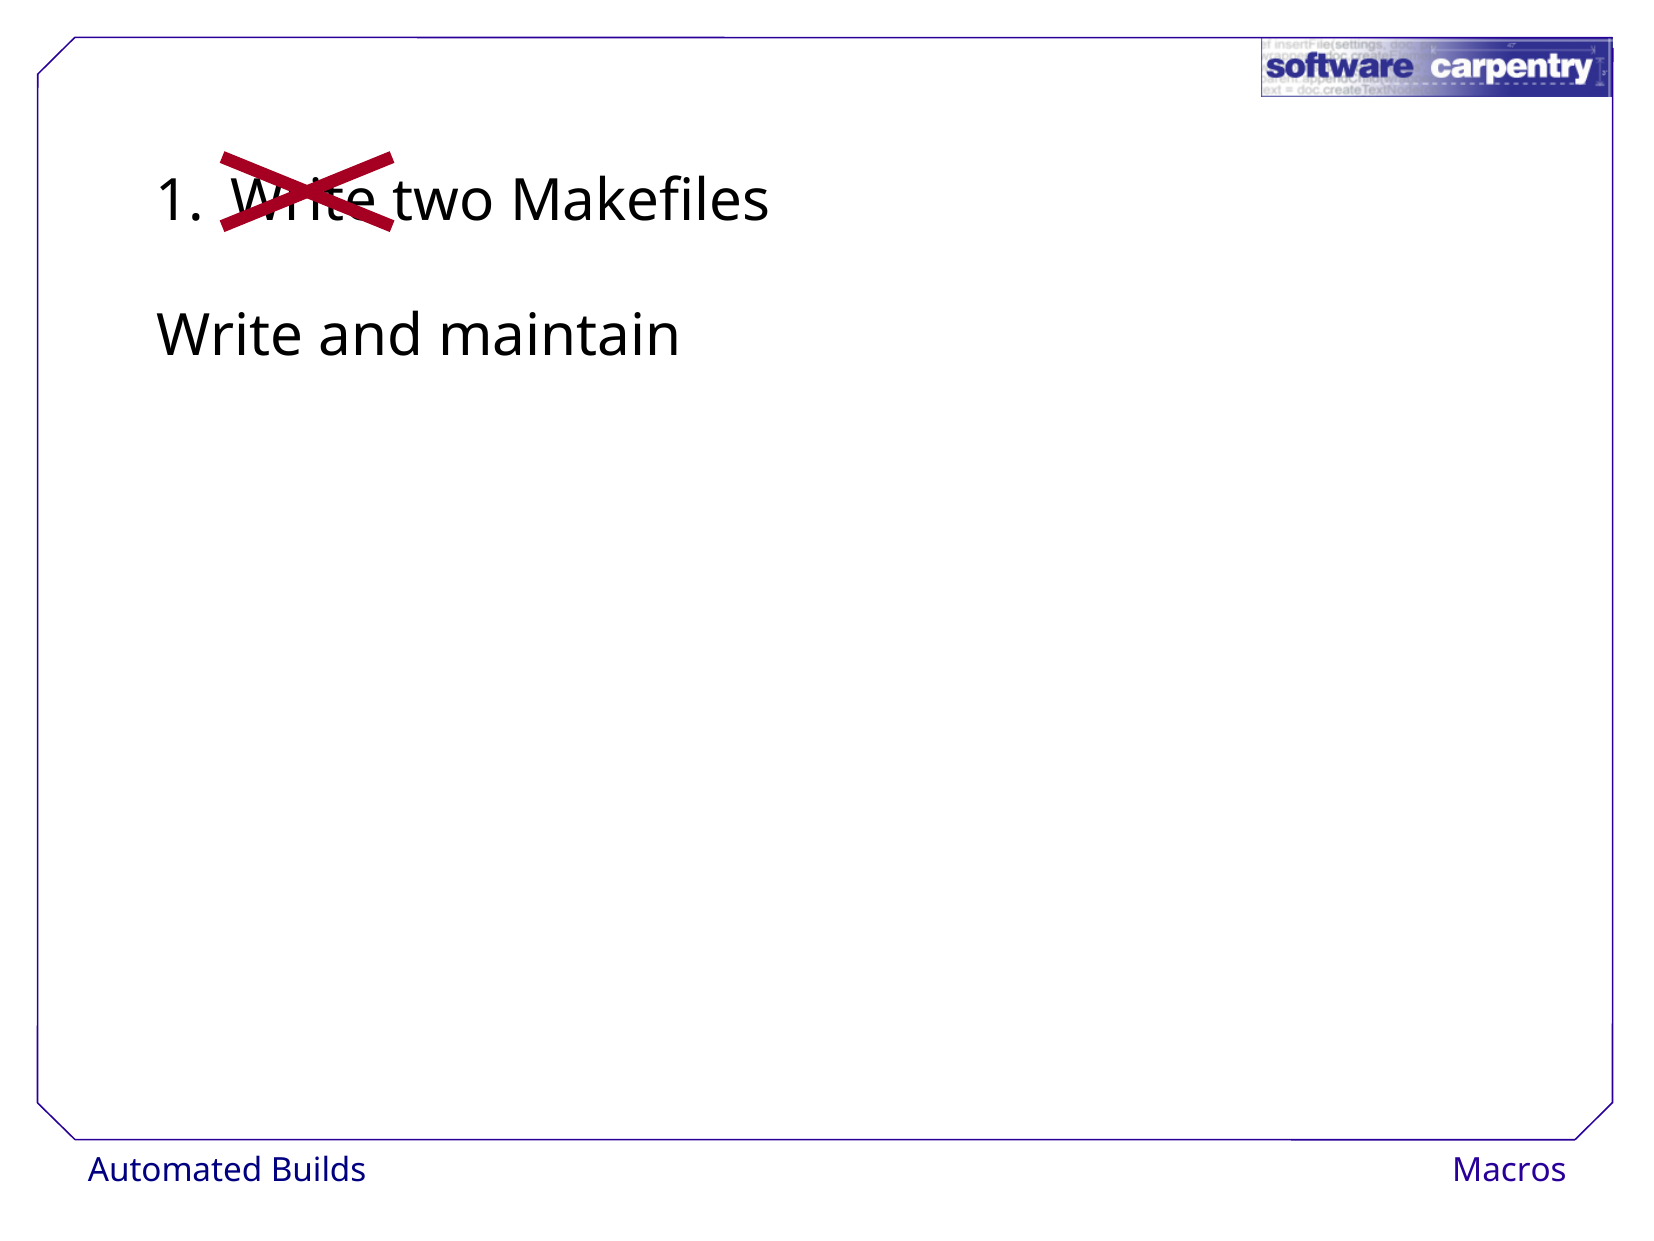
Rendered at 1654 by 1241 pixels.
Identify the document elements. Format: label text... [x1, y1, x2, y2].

text_box Write and maintain [141, 254, 847, 375]
text_box Write two Makefiles [140, 119, 786, 450]
picture [1261, 39, 1613, 97]
